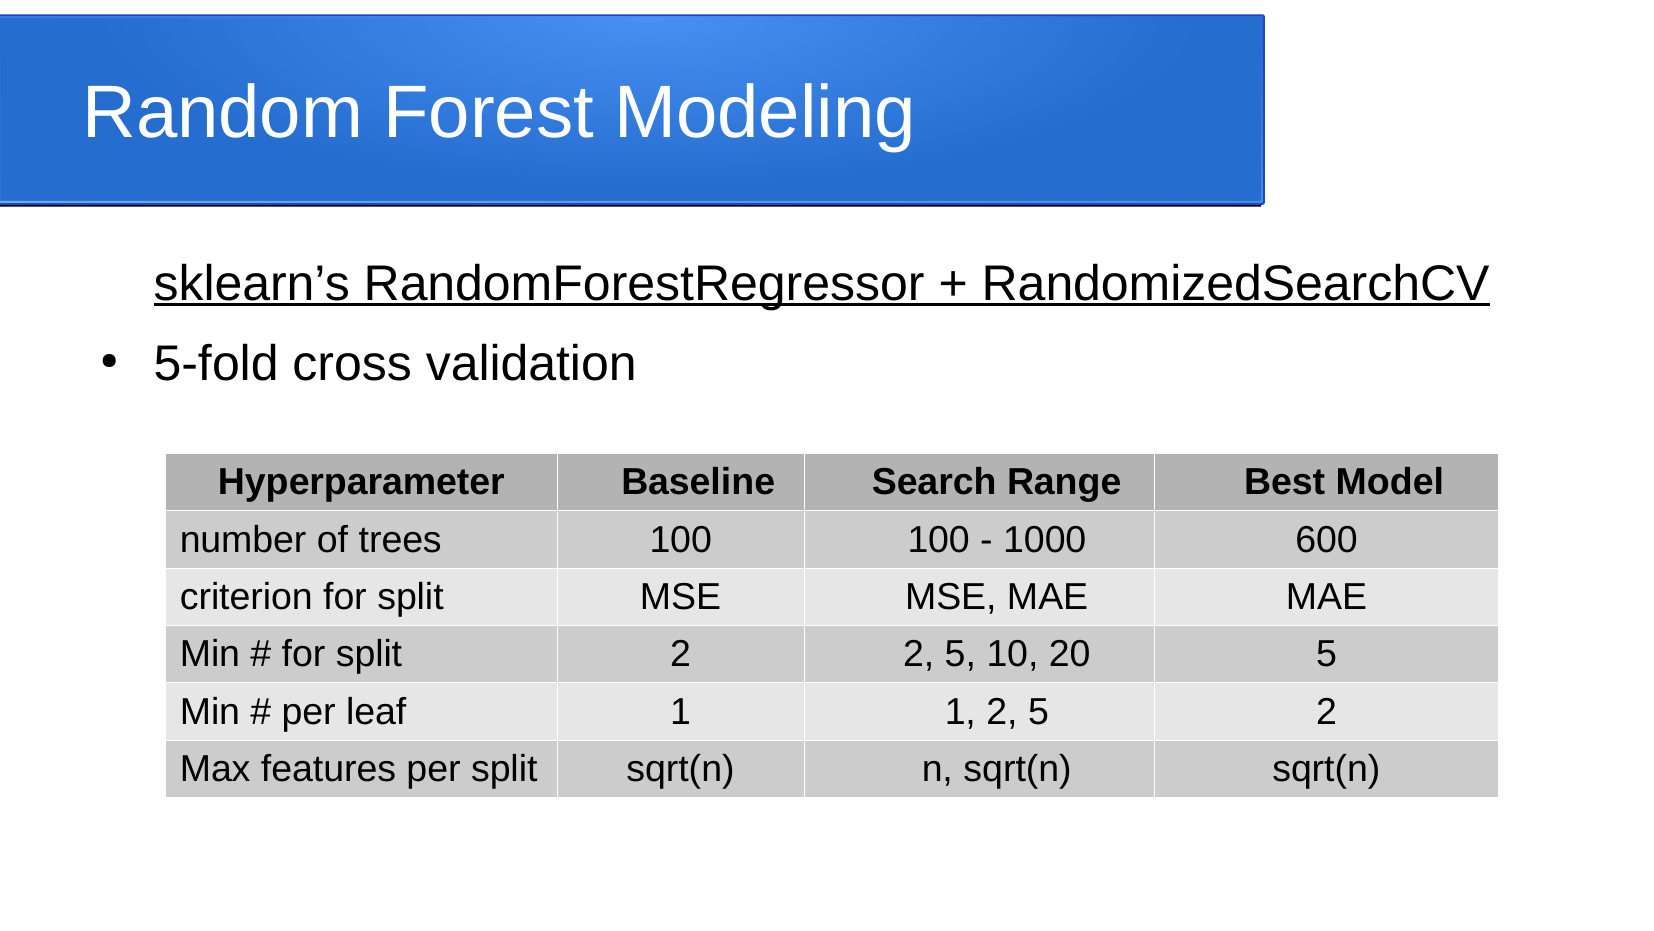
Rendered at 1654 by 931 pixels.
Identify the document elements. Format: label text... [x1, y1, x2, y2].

table_cell 1, 2, 5 [805, 683, 1154, 740]
table_cell Min # per leaf [166, 683, 557, 740]
table_cell MSE [558, 569, 804, 625]
table_cell n, sqrt(n) [805, 741, 1154, 797]
table_cell 100 - 1000 [805, 511, 1154, 568]
table_cell sqrt(n) [558, 741, 804, 797]
table_cell criterion for split [166, 569, 557, 625]
table_header Baseline [558, 454, 804, 510]
table_cell 2, 5, 10, 20 [805, 626, 1154, 682]
table_cell 1 [558, 683, 804, 740]
table_header Hyperparameter [166, 454, 557, 510]
table_header Search Range [805, 454, 1154, 510]
table_cell MAE [1155, 569, 1498, 625]
table_cell sqrt(n) [1155, 741, 1498, 797]
table_cell 2 [1155, 683, 1498, 740]
table_cell 600 [1155, 511, 1498, 568]
table_cell 5 [1155, 626, 1498, 682]
table_cell Min # for split [166, 626, 557, 682]
table_header Best Model [1155, 454, 1498, 510]
table_cell number of trees [166, 511, 557, 568]
table_cell 100 [558, 511, 804, 568]
title Random Forest Modeling [82, 35, 1235, 189]
table_cell 2 [558, 626, 804, 682]
list sklearn’s RandomForestRegressor + RandomizedSearchCV 5-fold cross validation [82, 255, 1501, 795]
table_cell Max features per split [166, 741, 557, 797]
table_cell MSE, MAE [805, 569, 1154, 625]
